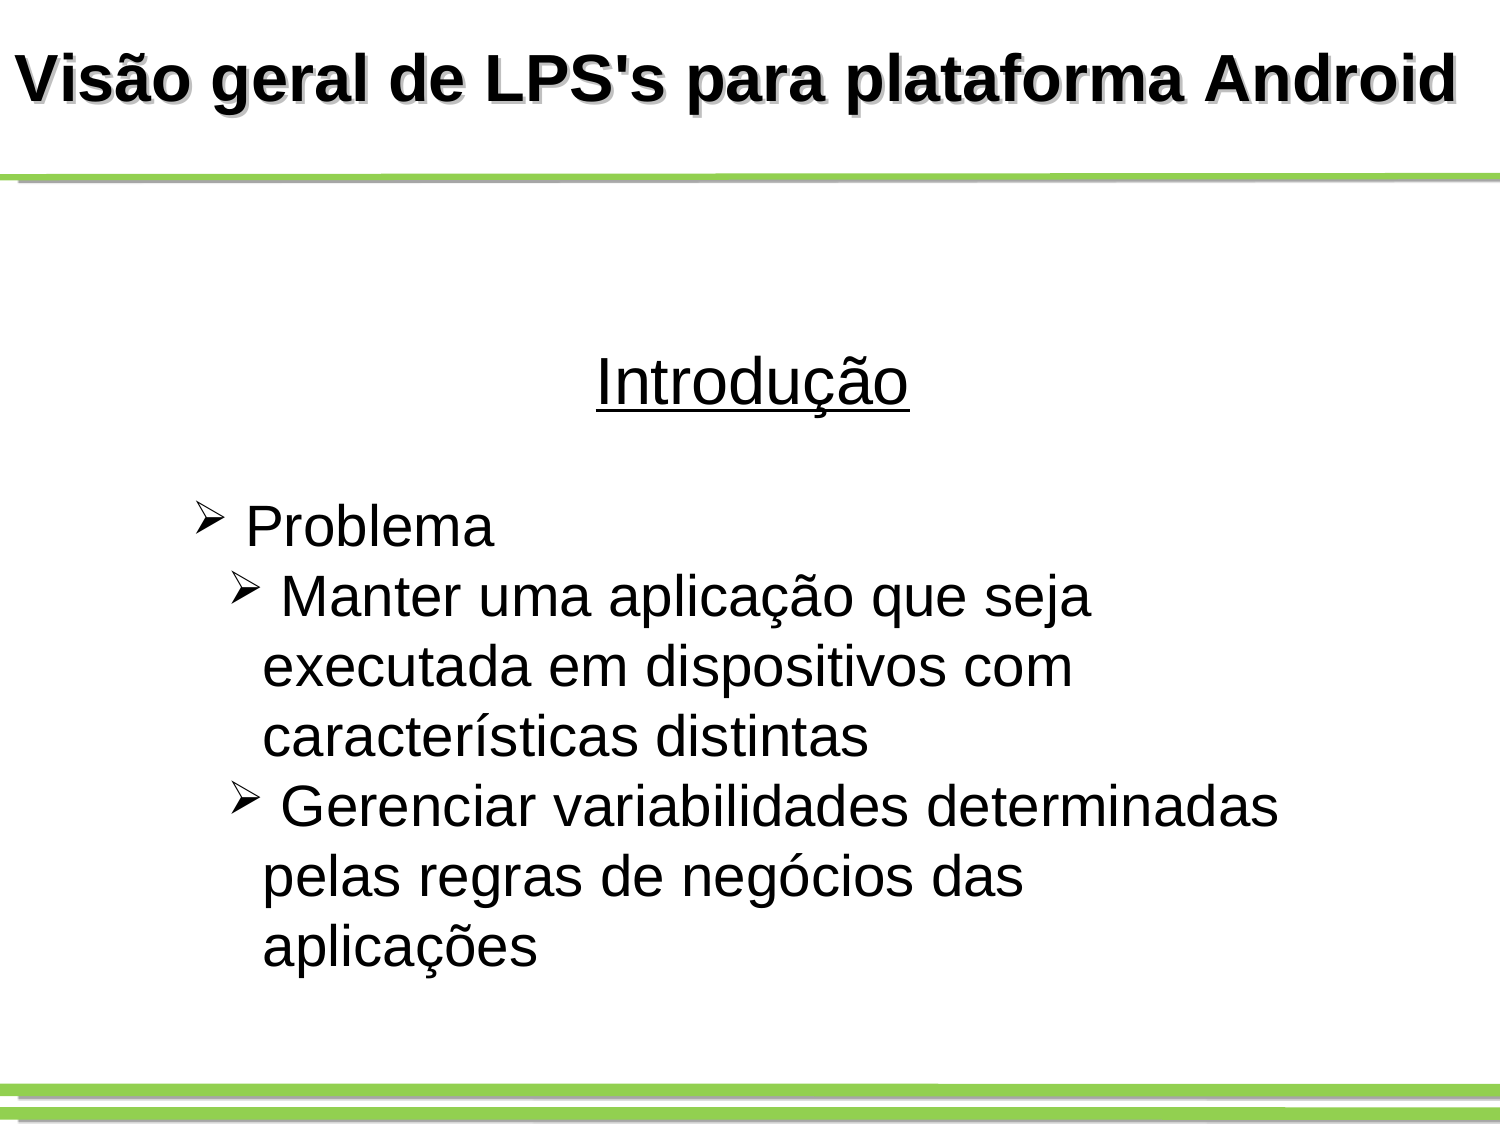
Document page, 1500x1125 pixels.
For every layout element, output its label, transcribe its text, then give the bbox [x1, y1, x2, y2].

text_box Visão geral de LPS's para plataforma Android [0, 0, 1500, 178]
text_box Introdução Problema Manter uma aplicação que seja executada em dispositivos com características distintas Gerenciar variabilidades determinadas pelas regras de negócios das aplicações [177, 330, 1329, 986]
